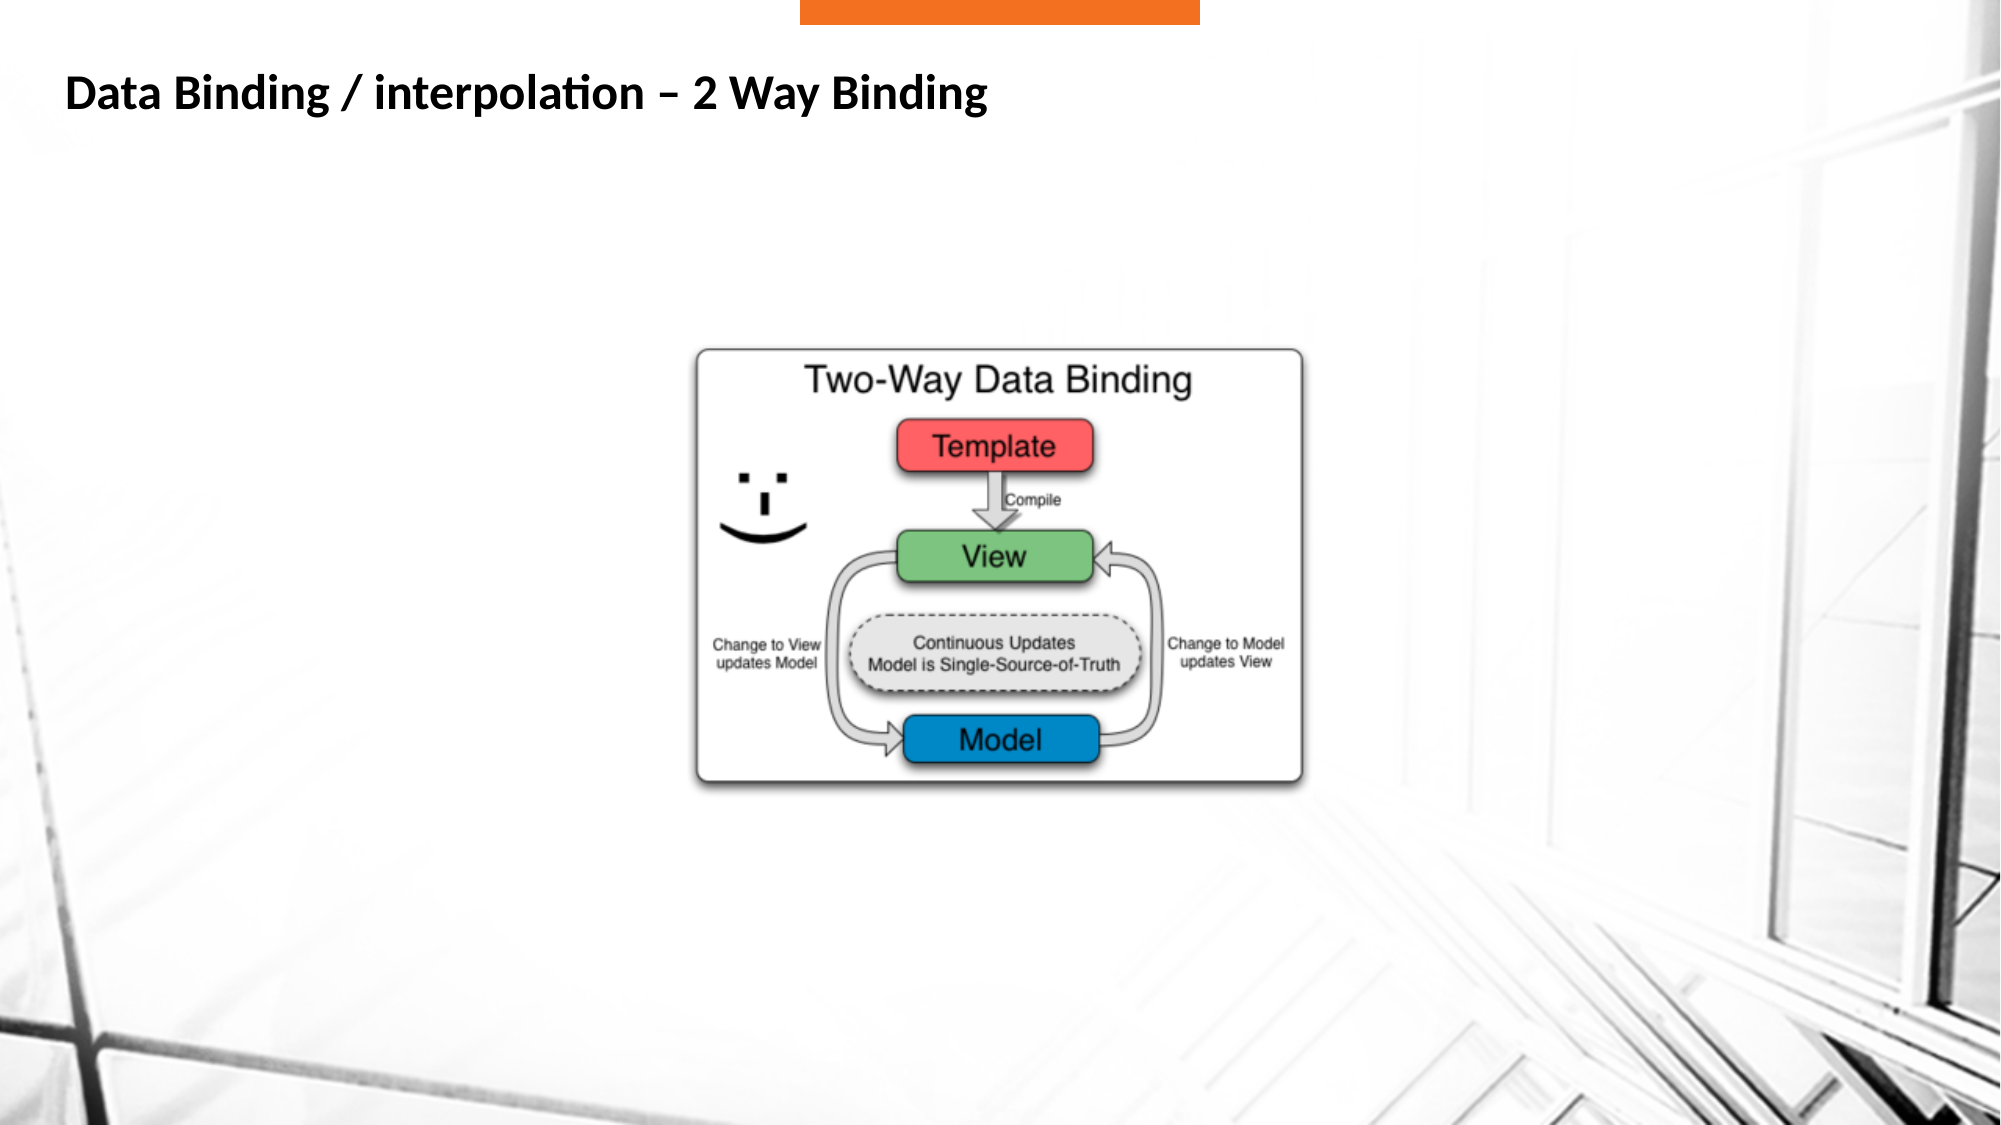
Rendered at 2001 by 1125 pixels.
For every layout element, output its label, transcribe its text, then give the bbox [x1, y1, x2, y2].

picture [687, 344, 1313, 798]
title Data Binding / interpolation – 2 Way Binding [50, 63, 1951, 150]
